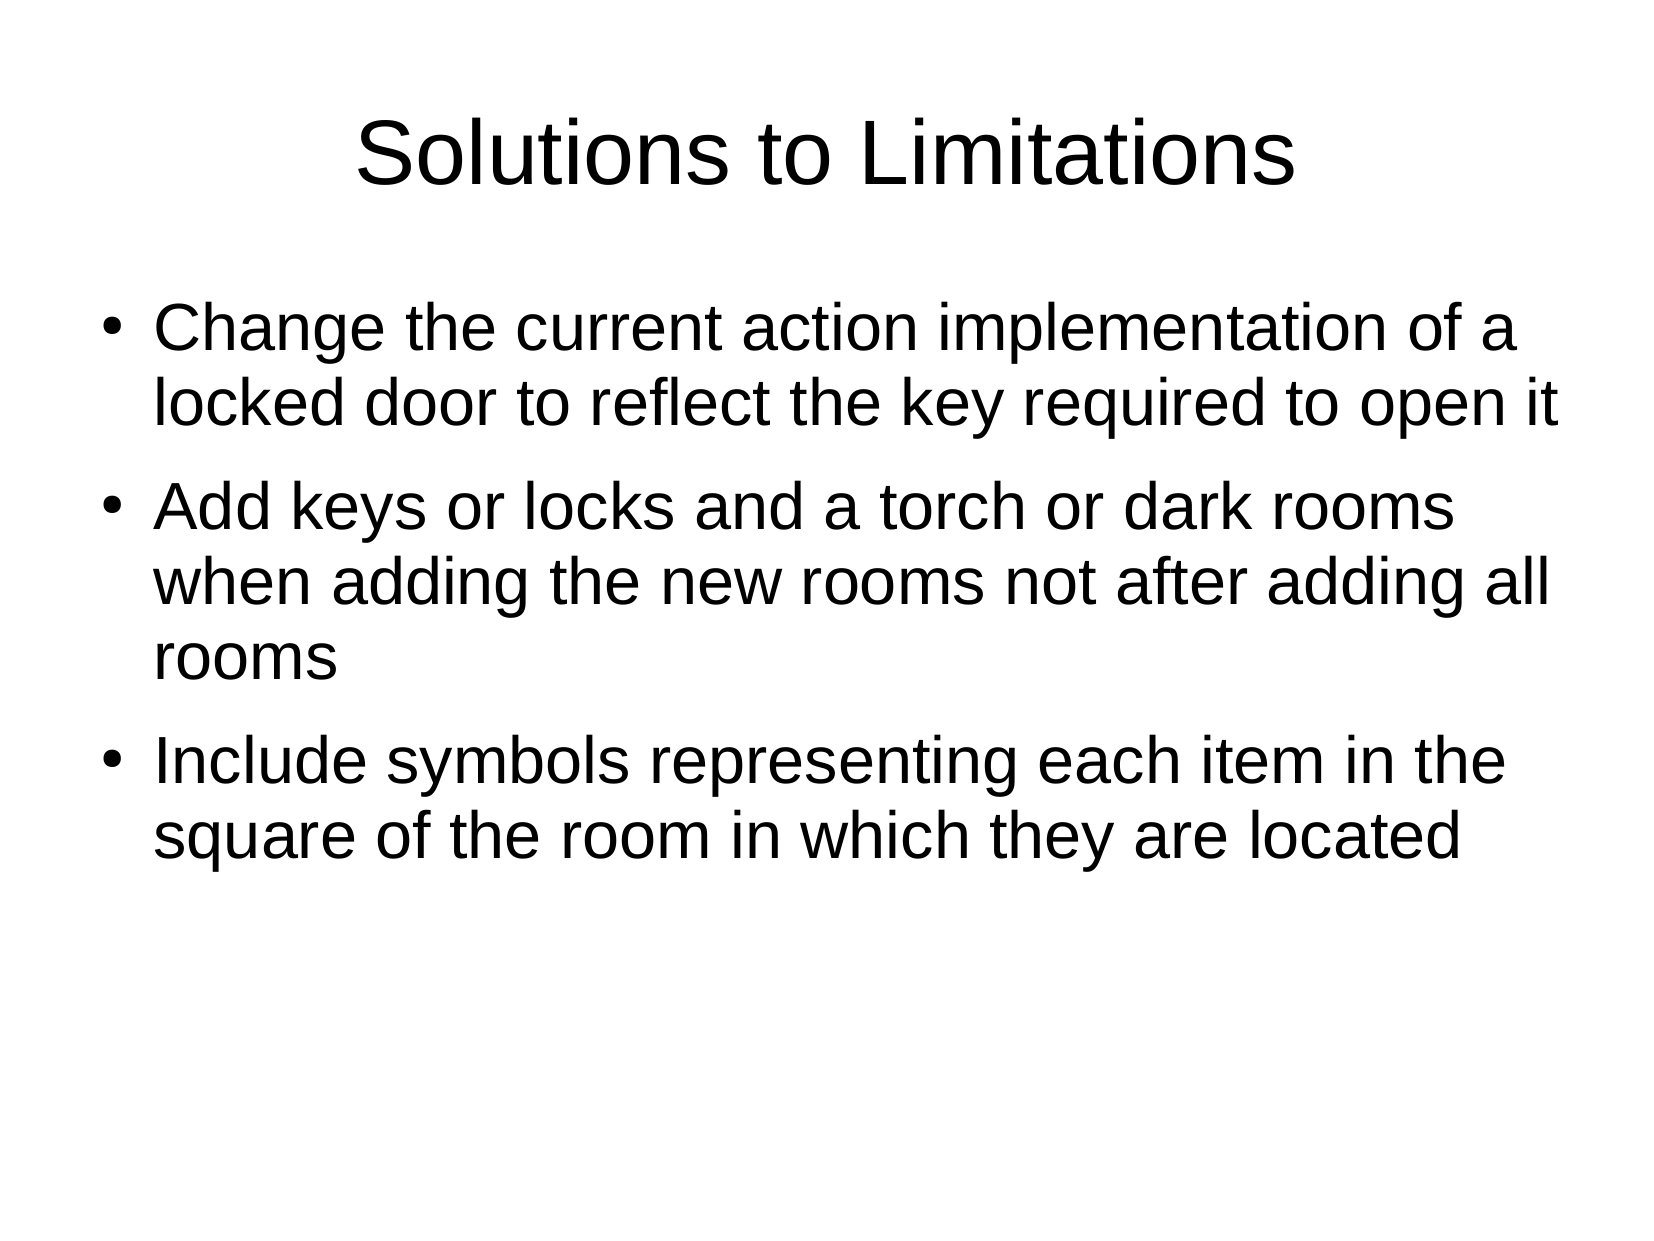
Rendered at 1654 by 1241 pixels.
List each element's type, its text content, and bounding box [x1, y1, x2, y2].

title Solutions to Limitations [82, 49, 1571, 257]
list Change the current action implementation of a locked door to reflect the key required to open it Add keys or locks and a torch or dark rooms when adding the new rooms not after adding all rooms Include symbols representing each item in the square of the room in which they are located [82, 290, 1571, 1010]
